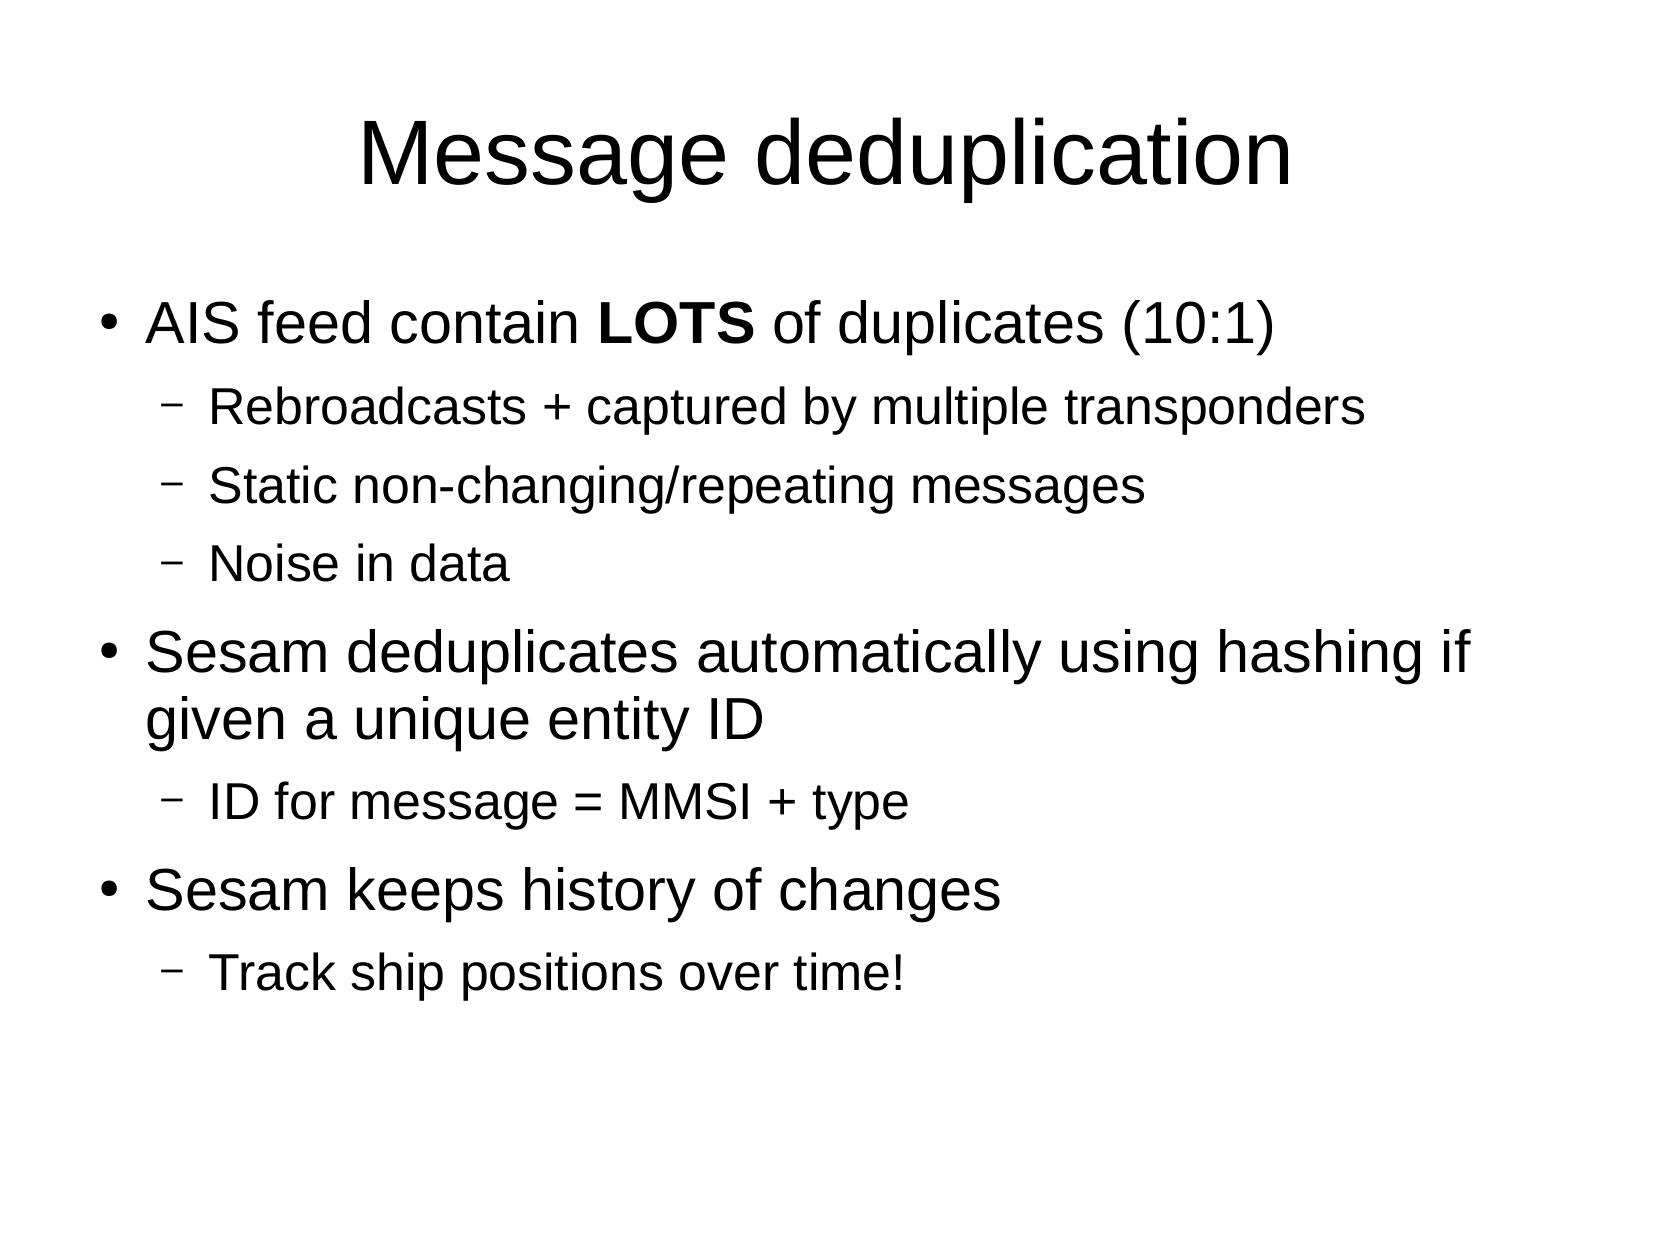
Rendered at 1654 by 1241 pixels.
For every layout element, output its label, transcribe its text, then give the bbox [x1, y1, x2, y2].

title Message deduplication [82, 49, 1571, 257]
list AIS feed contain LOTS of duplicates (10:1) Rebroadcasts + captured by multiple transponders Static non-changing/repeating messages Noise in data Sesam deduplicates automatically using hashing if given a unique entity ID ID for message = MMSI + type Sesam keeps history of changes Track ship positions over time! [82, 290, 1571, 1010]
